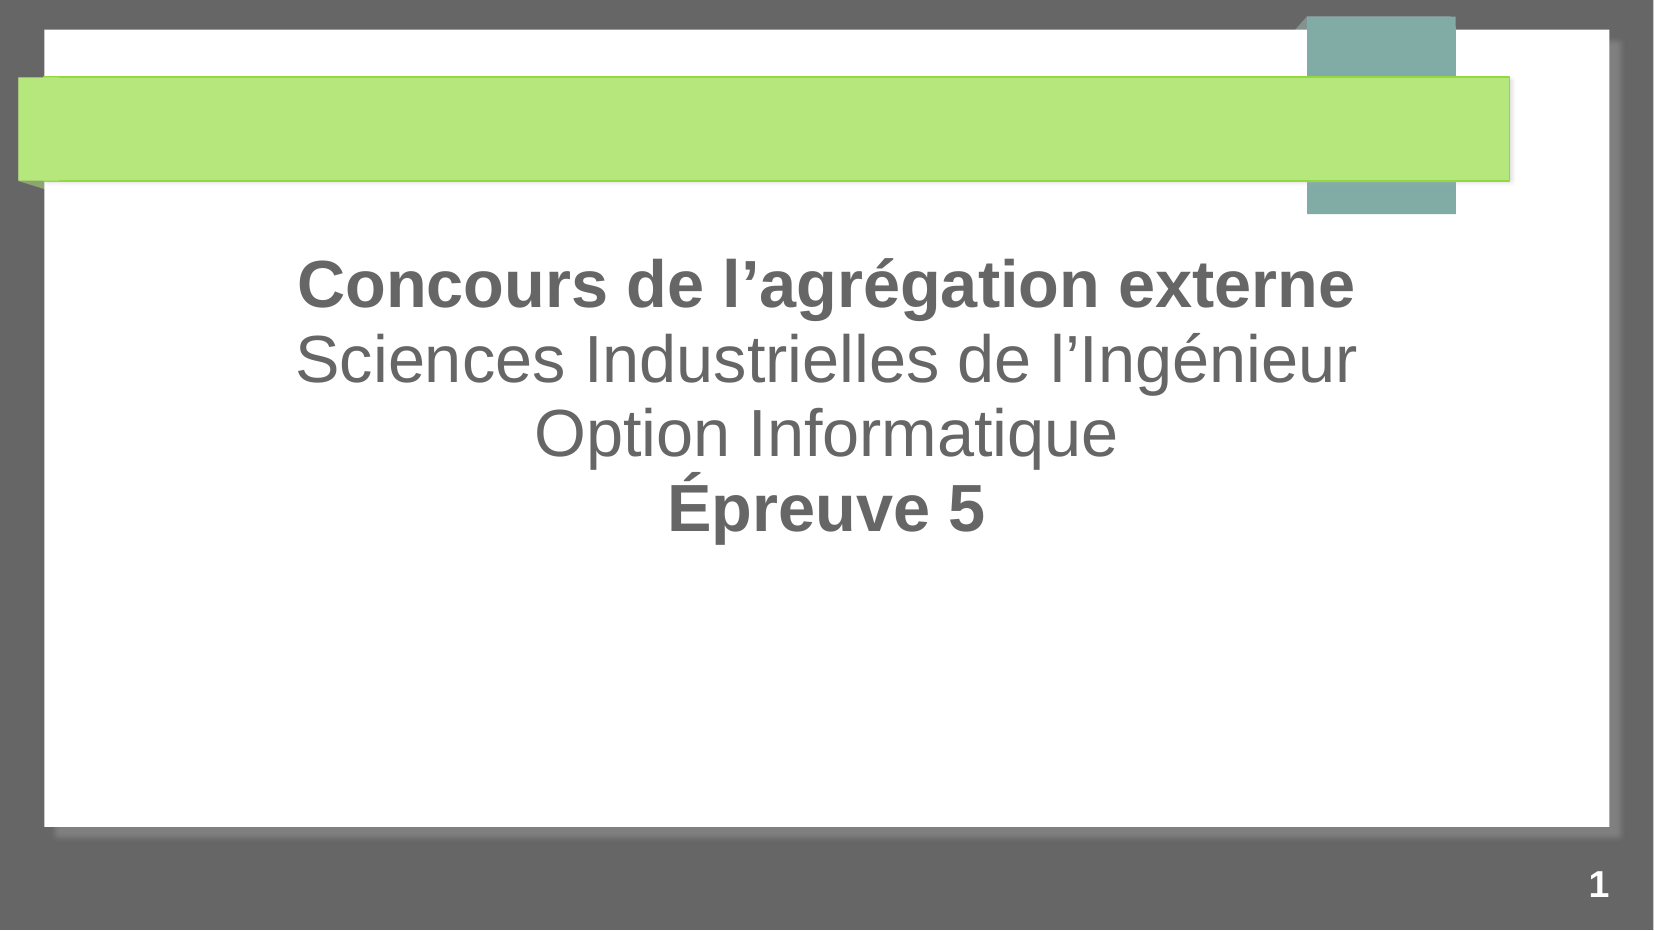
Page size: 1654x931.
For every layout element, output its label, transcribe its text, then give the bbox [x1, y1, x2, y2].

text_box <numéro> [974, 856, 1625, 916]
subtitle Concours de l’agrégation externe Sciences Industrielles de l’Ingénieur Option Informatique Épreuve 5 [88, 203, 1565, 795]
